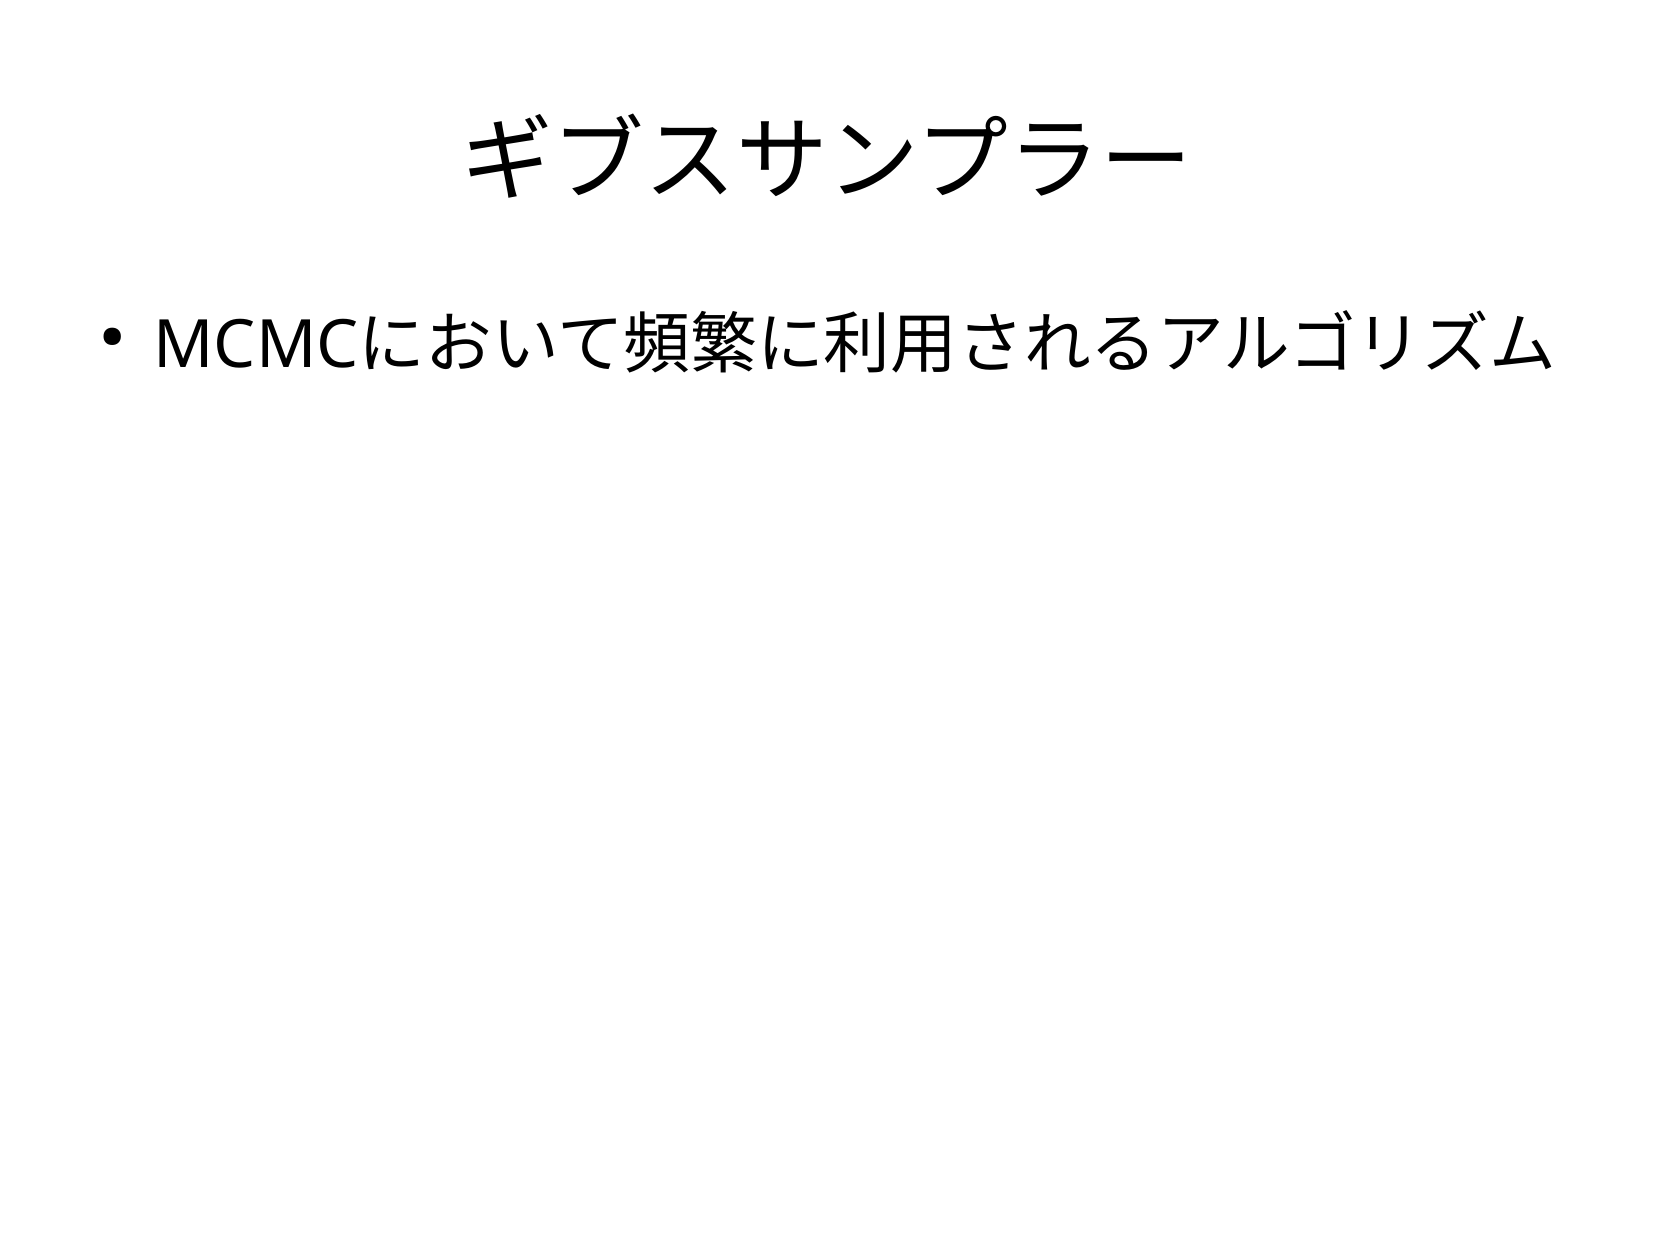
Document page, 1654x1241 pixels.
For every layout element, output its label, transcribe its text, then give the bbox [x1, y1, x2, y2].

title ギブスサンプラー [82, 56, 1571, 250]
list MCMCにおいて頻繁に利用されるアルゴリズム [82, 290, 1571, 473]
